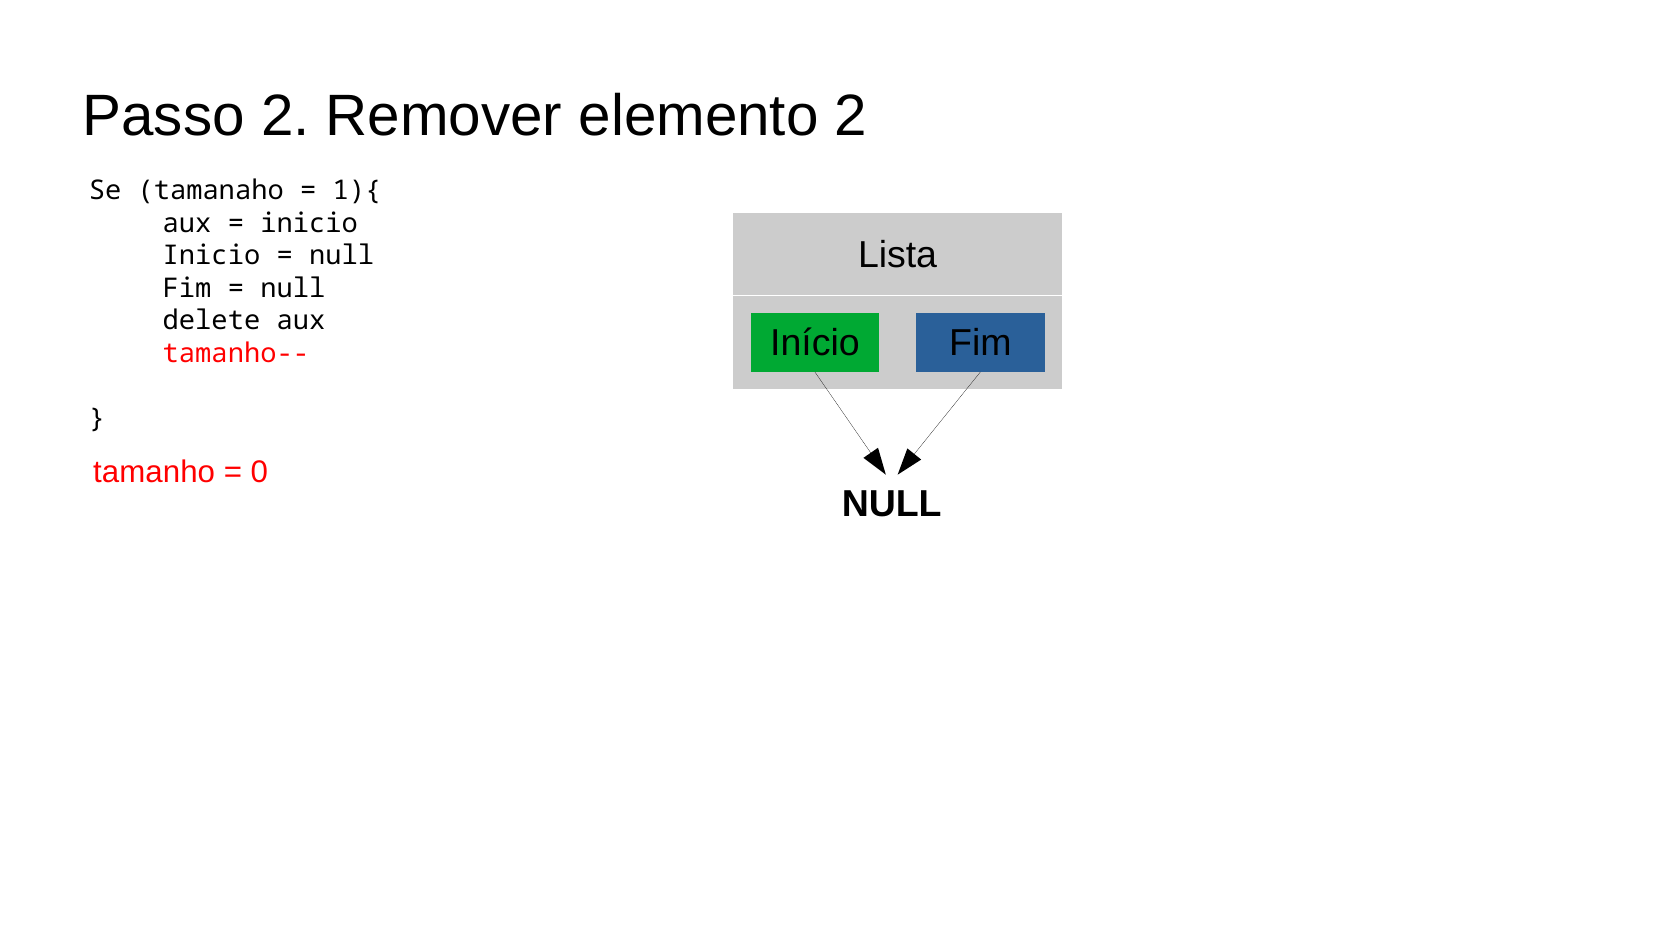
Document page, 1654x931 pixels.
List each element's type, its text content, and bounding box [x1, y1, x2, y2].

text_box Se (tamanaho = 1){ aux = inicio Inicio = null Fim = null delete aux tamanho-- } [74, 165, 520, 440]
text_box tamanho = 0 [78, 446, 284, 497]
text_box NULL [827, 474, 957, 532]
text_box Fim [915, 312, 1046, 373]
text_box Lista [732, 212, 1063, 295]
title Passo 2. Remover elemento 2 [82, 37, 1571, 193]
text_box Início [750, 312, 880, 373]
text_box [732, 295, 1063, 390]
